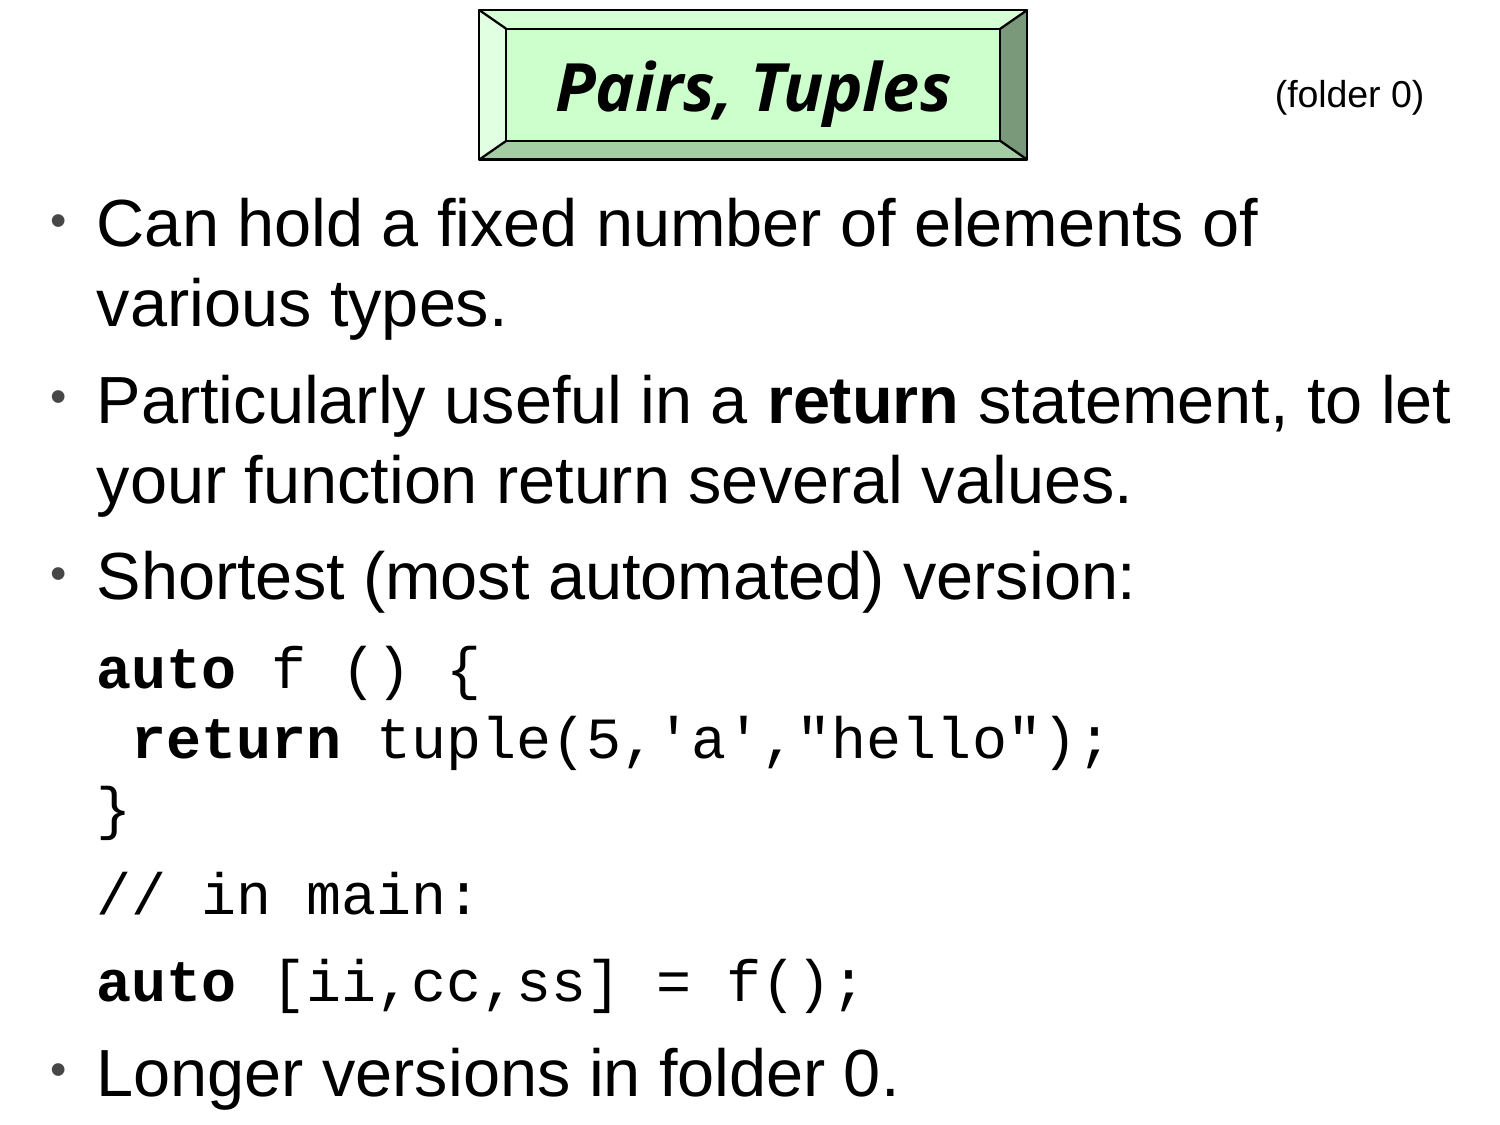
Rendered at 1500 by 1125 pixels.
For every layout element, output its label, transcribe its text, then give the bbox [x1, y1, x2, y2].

picture [478, 9, 1036, 165]
list Can hold a fixed number of elements of various types. Particularly useful in a return statement, to let your function return several values. Shortest (most automated) version: auto f () { return tuple(5,'a',"hello"); } // in main: auto [ii,cc,ss] = f(); Longer versions in folder 0. [50, 179, 1468, 1112]
text_box (folder 0) [1260, 66, 1471, 165]
text_box Pairs, Tuples [526, 35, 981, 136]
